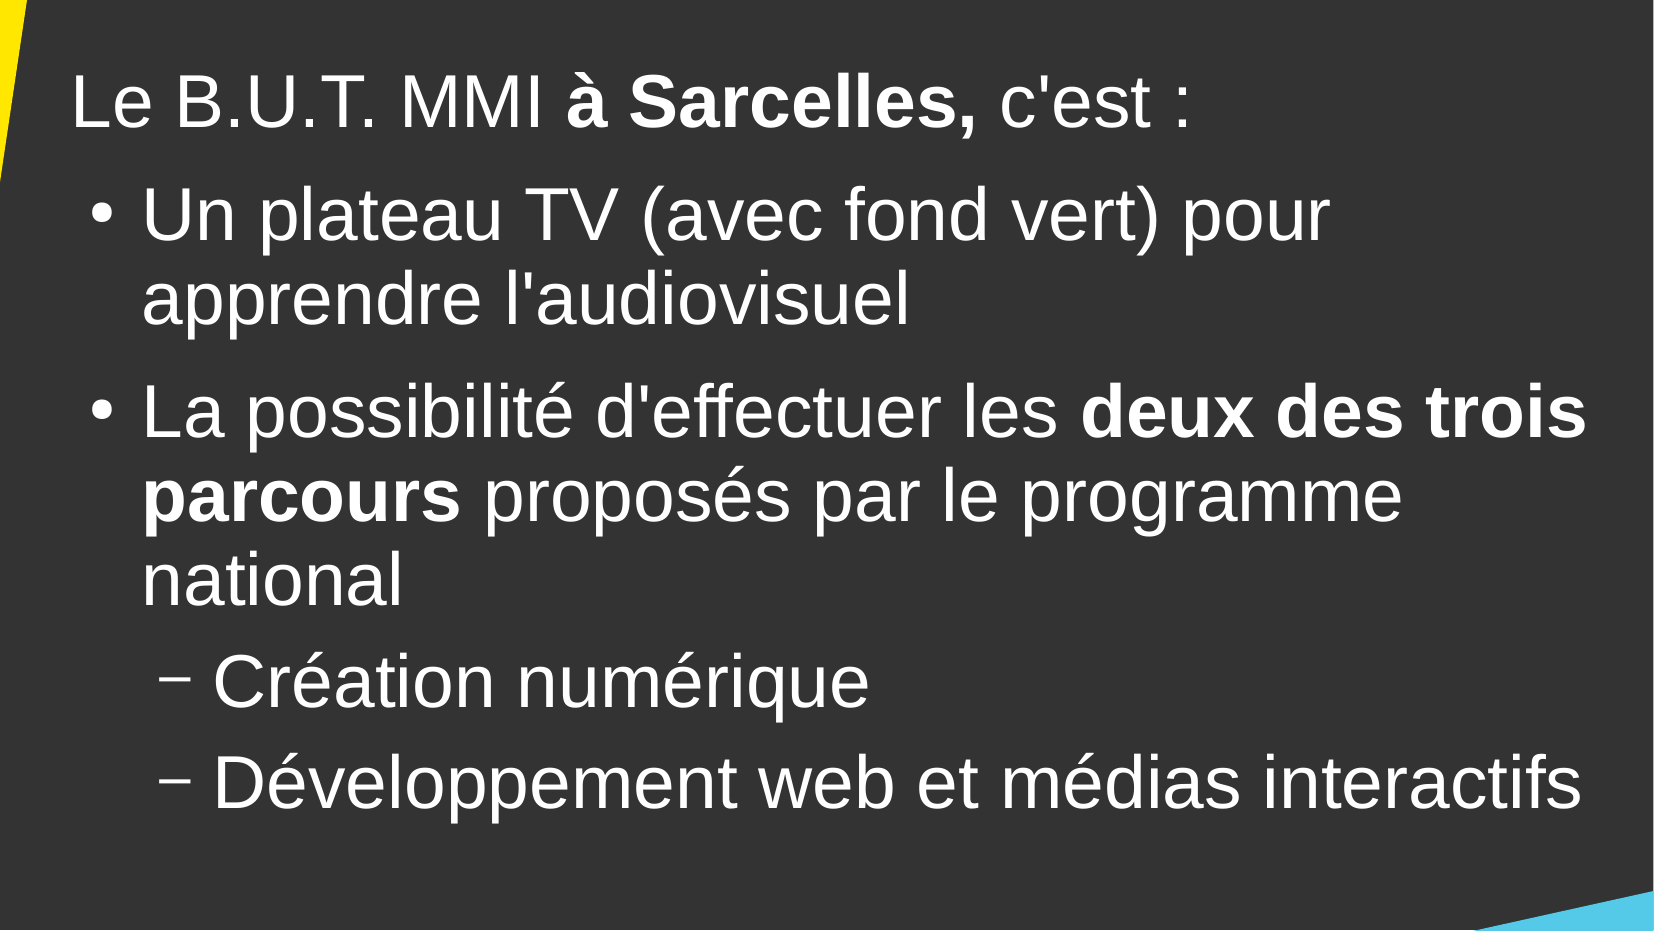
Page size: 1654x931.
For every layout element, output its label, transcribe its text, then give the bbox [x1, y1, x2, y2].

text_box [1472, 890, 1654, 931]
list Le B.U.T. MMI à Sarcelles, c'est : Un plateau TV (avec fond vert) pour apprendre l'audiovisuel La possibilité d'effectuer les deux des trois parcours proposés par le programme national Création numérique Développement web et médias interactifs [70, 59, 1595, 875]
text_box [0, 0, 27, 183]
